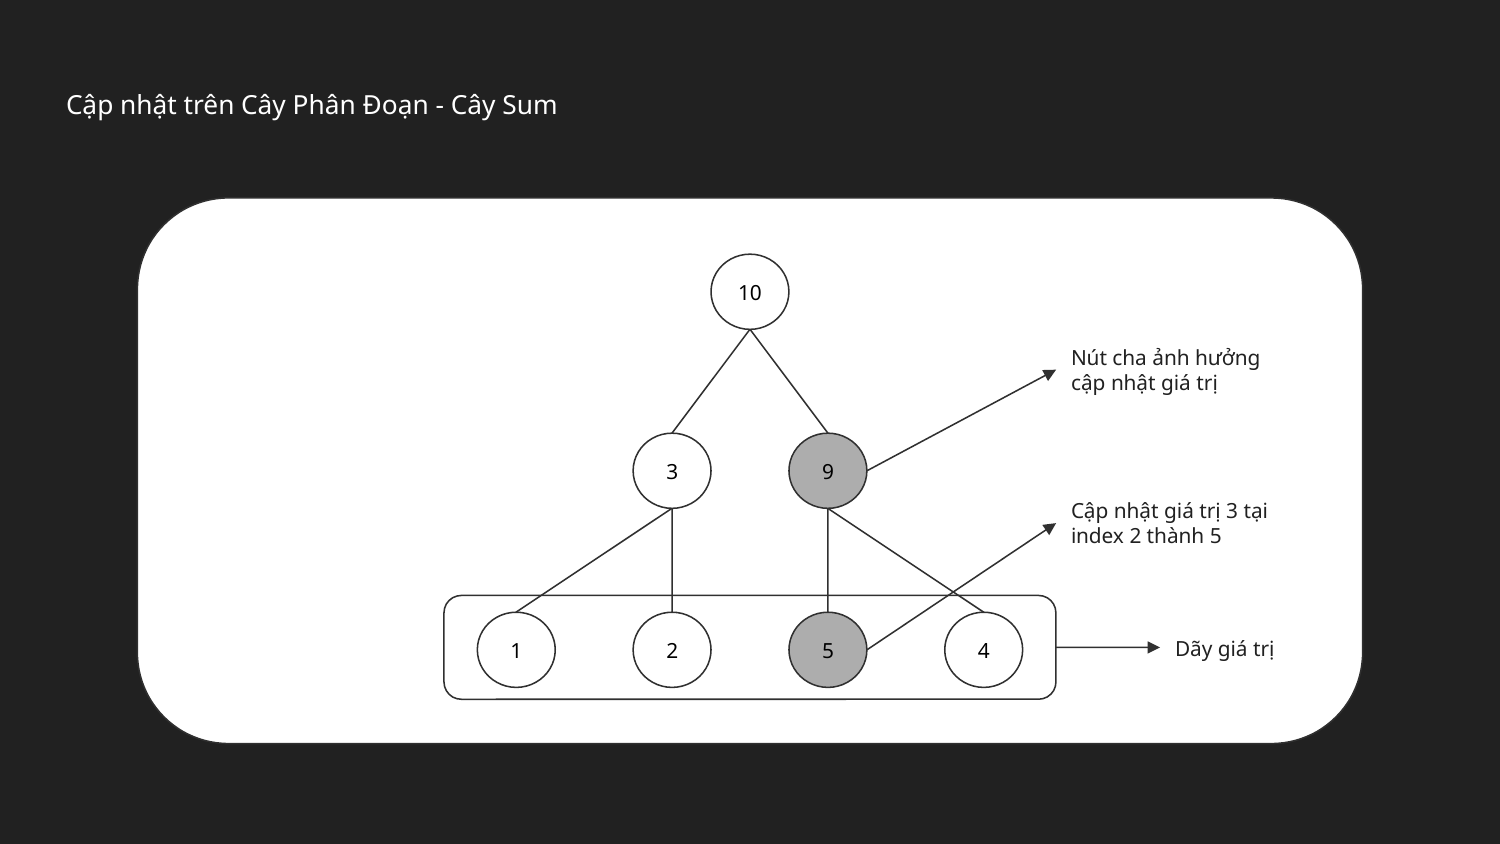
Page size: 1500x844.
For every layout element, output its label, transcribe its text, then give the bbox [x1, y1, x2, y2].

text_box 9 [788, 433, 867, 509]
text_box 5 [788, 612, 867, 688]
text_box Cập nhật giá trị 3 tại index 2 thành 5 [1056, 482, 1310, 563]
text_box 2 [633, 612, 712, 688]
text_box 4 [944, 612, 1023, 688]
text_box 1 [477, 612, 556, 688]
text_box [137, 197, 1363, 744]
text_box 10 [711, 254, 789, 330]
title Cập nhật trên Cây Phân Đoạn - Cây Sum [51, 72, 1449, 167]
text_box 3 [633, 433, 712, 509]
text_box Nút cha ảnh hưởng cập nhật giá trị [1056, 329, 1310, 410]
text_box Dãy giá trị [1159, 620, 1309, 674]
